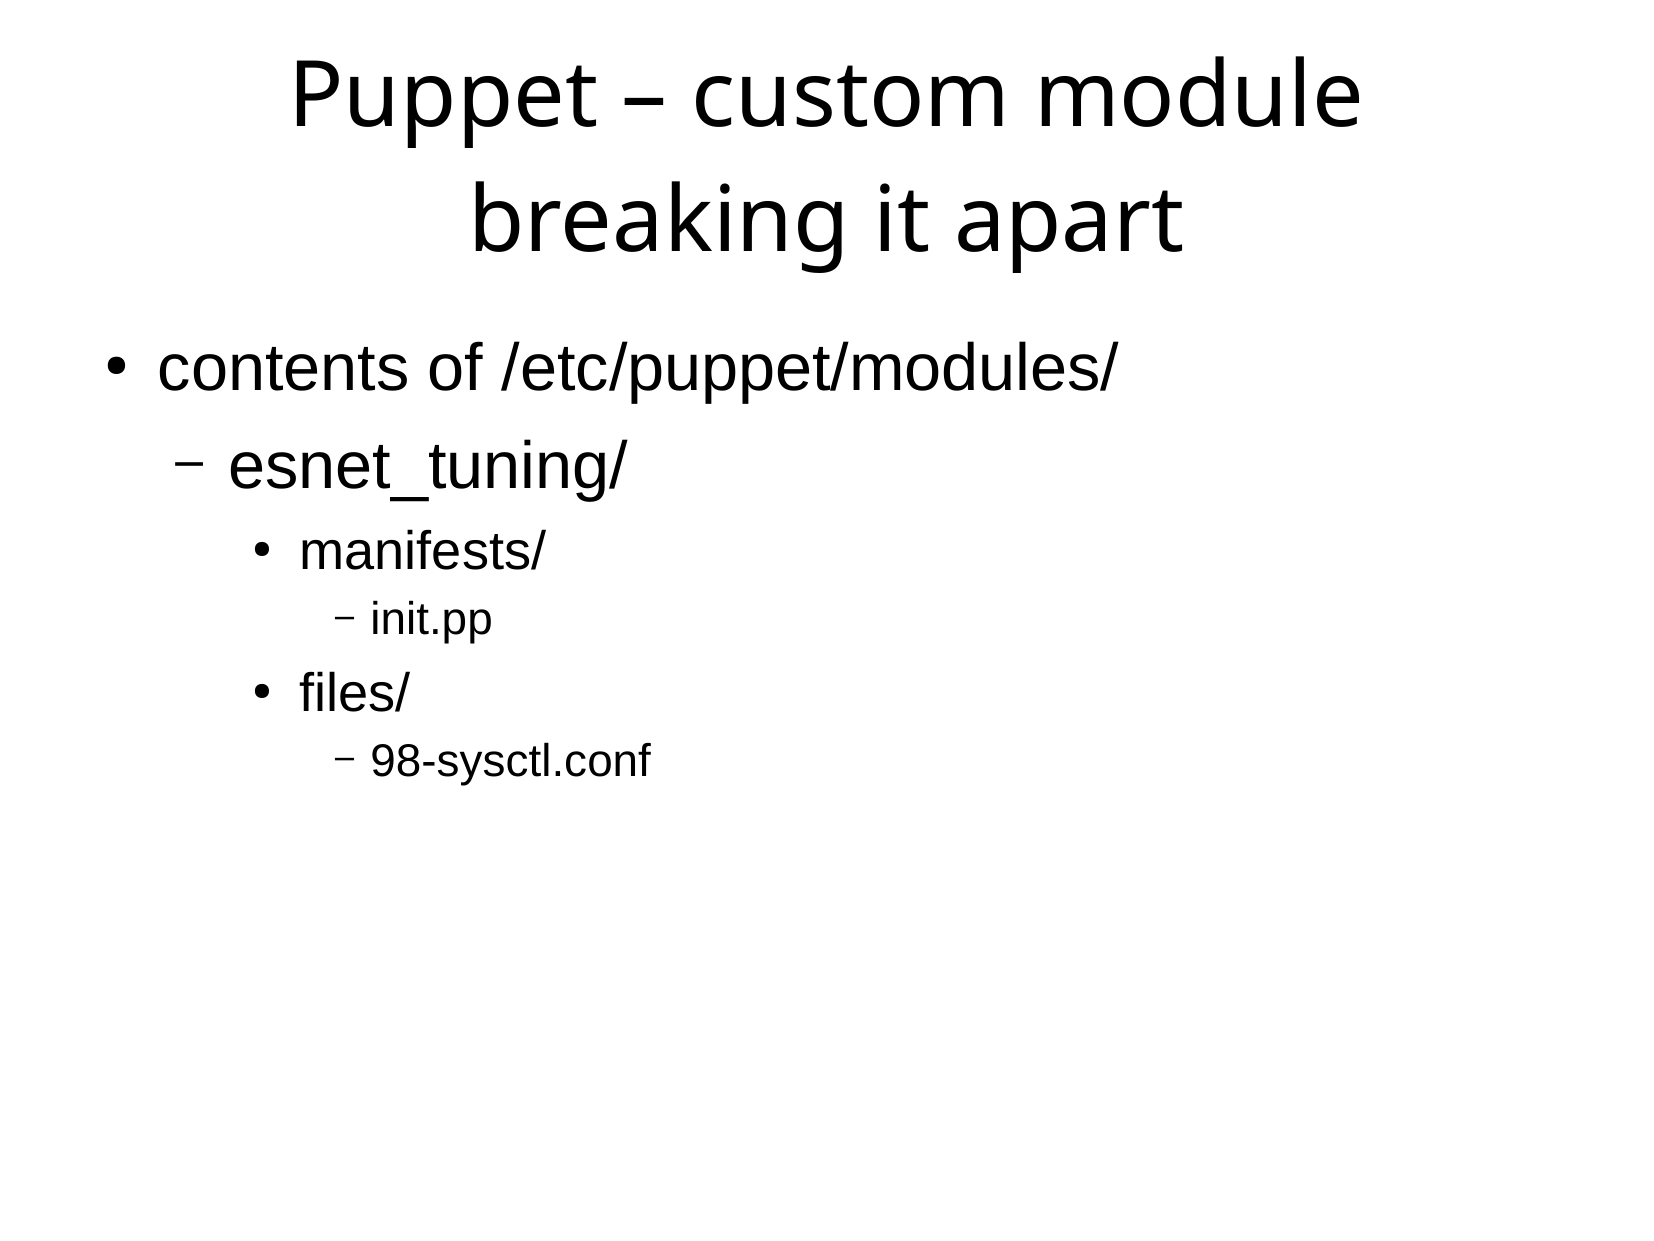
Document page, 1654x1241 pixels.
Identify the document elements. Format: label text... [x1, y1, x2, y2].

title Puppet – custom module breaking it apart [82, 42, 1571, 264]
list contents of /etc/puppet/modules/ esnet_tuning/ manifests/ init.pp files/ 98-sysctl.conf [86, 330, 1576, 1050]
